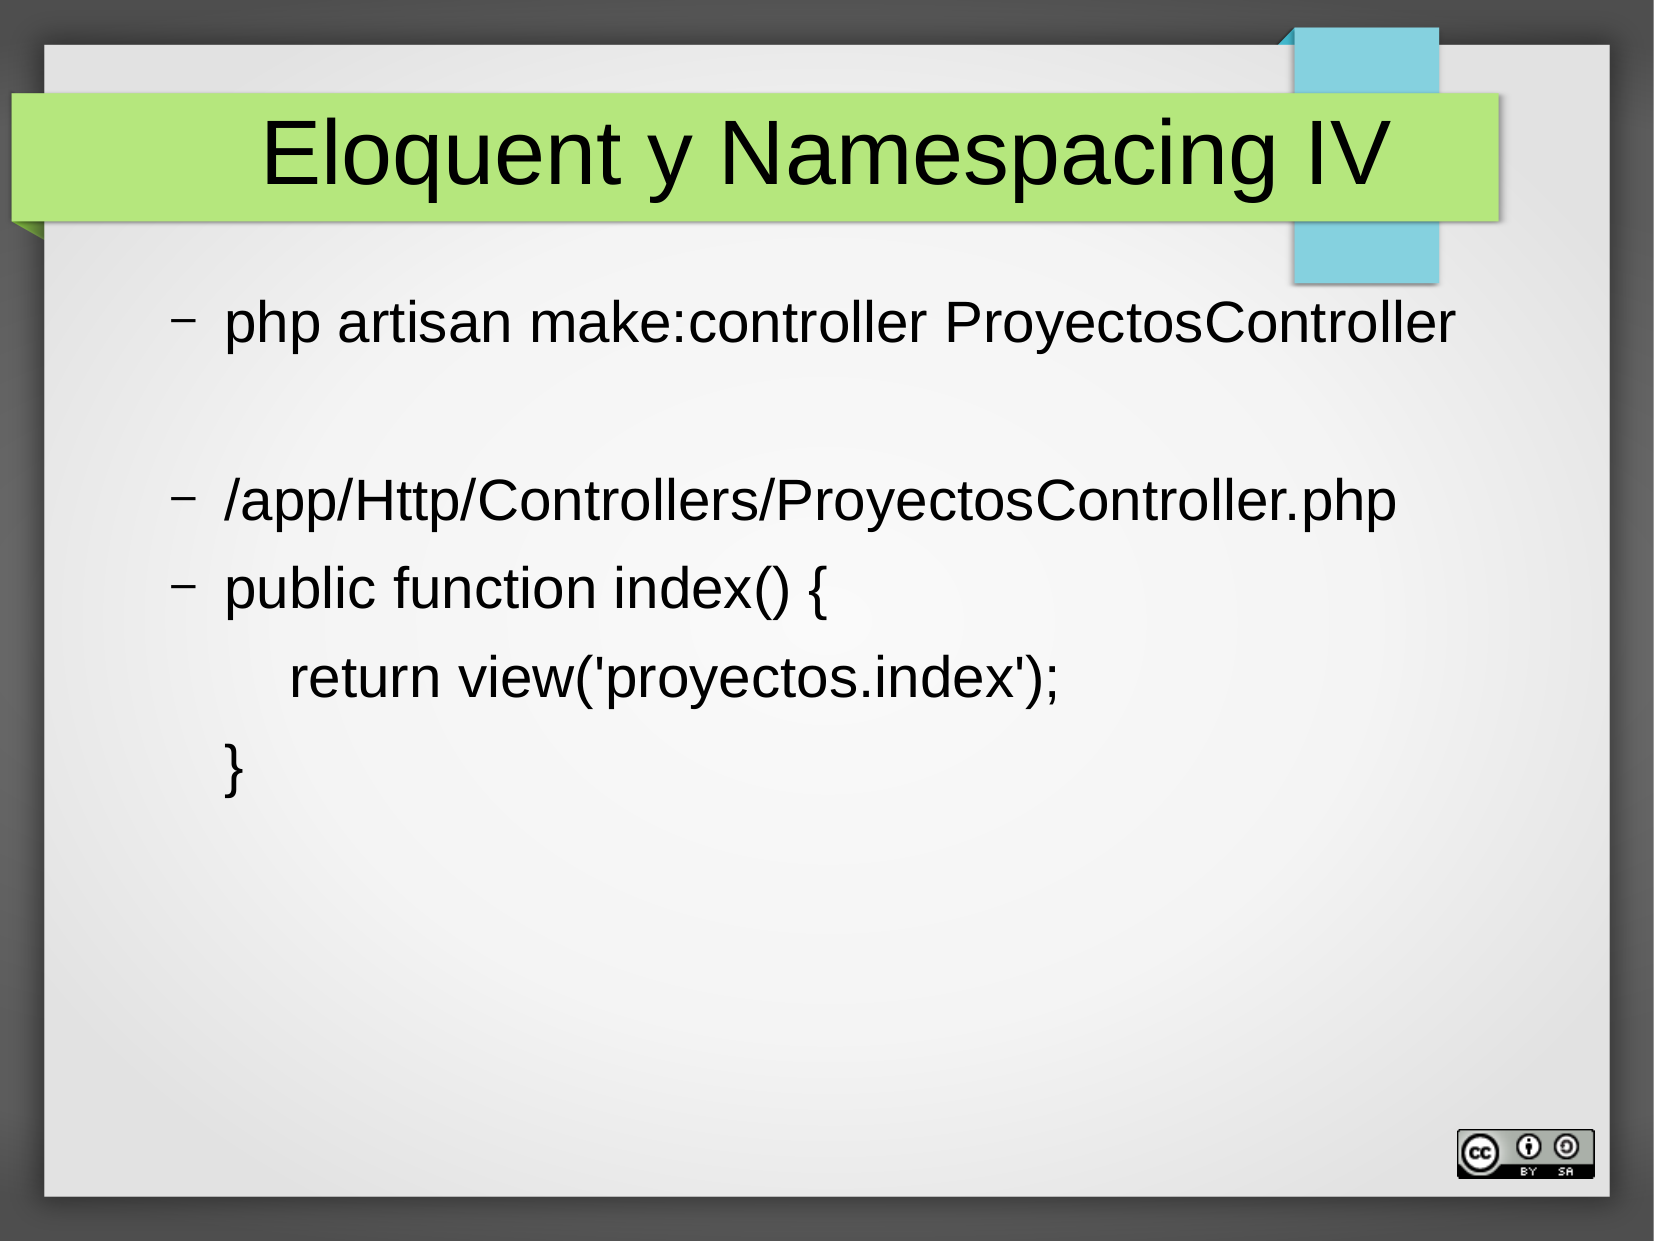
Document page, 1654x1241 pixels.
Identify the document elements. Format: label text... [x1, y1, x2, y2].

list php artisan make:controller ProyectosController /app/Http/Controllers/ProyectosController.php public function index() { return view('proyectos.index'); } [82, 290, 1571, 1099]
picture [0, 0, 1654, 1241]
title Eloquent y Namespacing IV [82, 49, 1571, 257]
